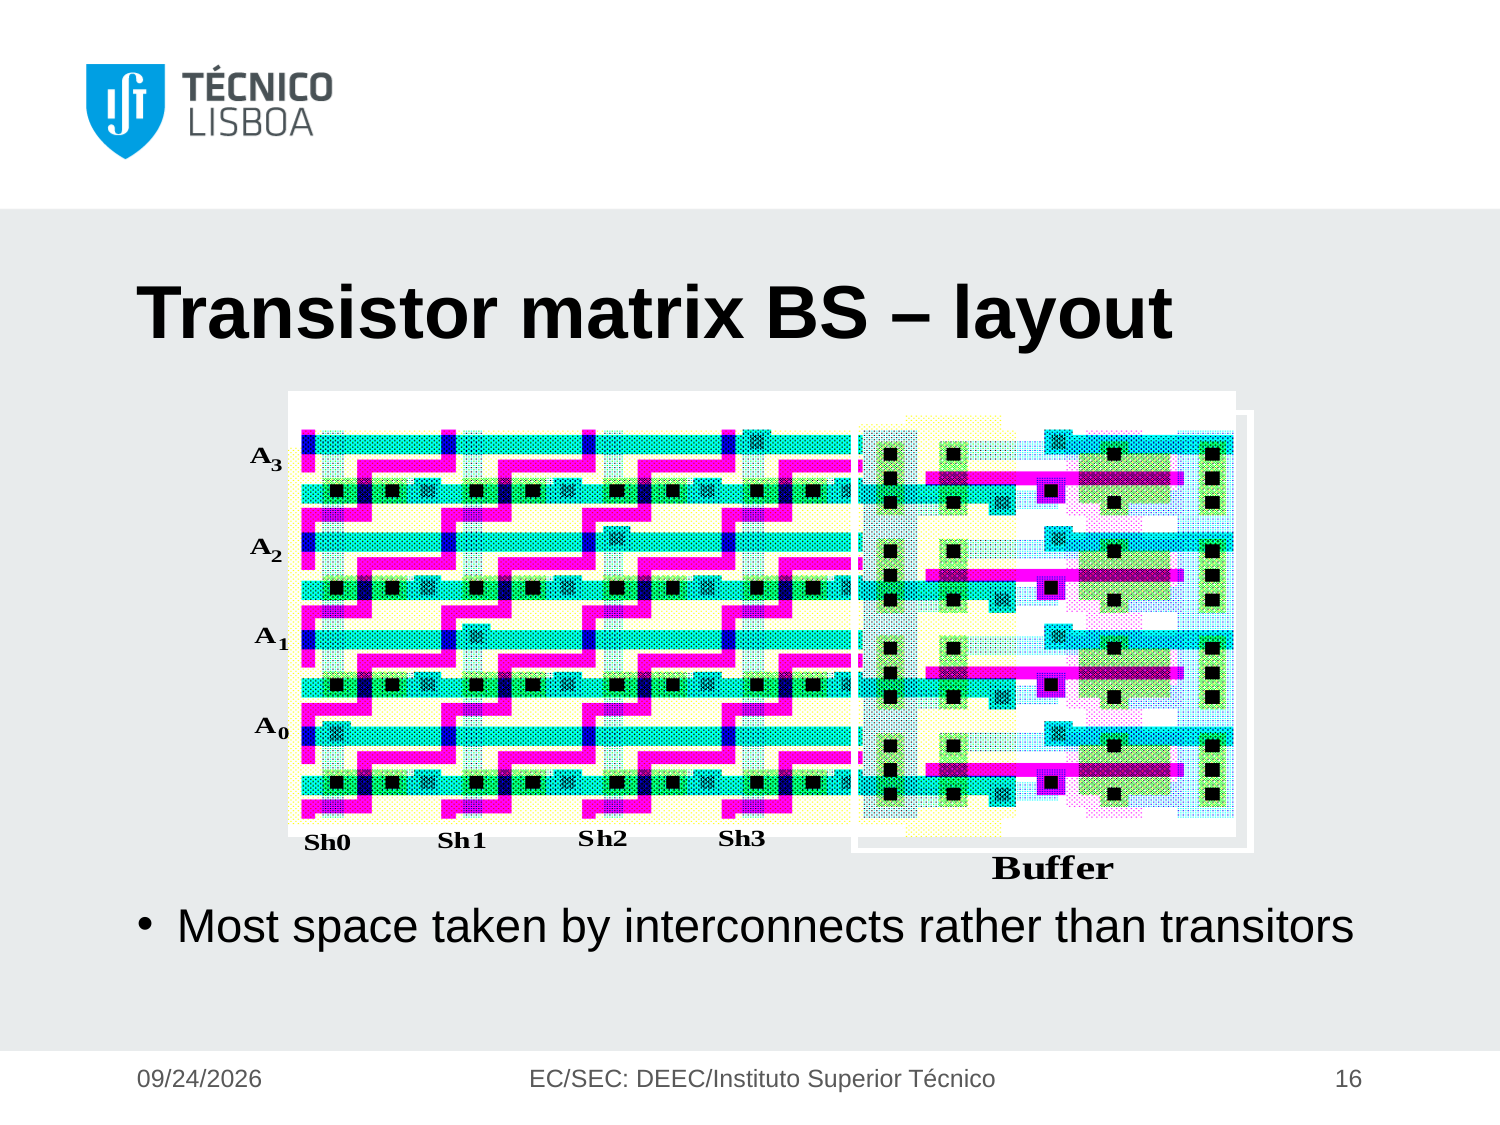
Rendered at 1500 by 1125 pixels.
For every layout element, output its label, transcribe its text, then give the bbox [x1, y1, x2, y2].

list Most space taken by interconnects rather than transitors [121, 887, 1378, 1005]
slide_number 11/24/2020 [121, 1052, 425, 1103]
footer EC/SEC: DEEC/Instituto Superior Técnico [512, 1052, 1021, 1103]
picture [0, 0, 1500, 1125]
title Transistor matrix BS – layout [121, 237, 1378, 381]
slide_number <number> [1077, 1052, 1378, 1103]
